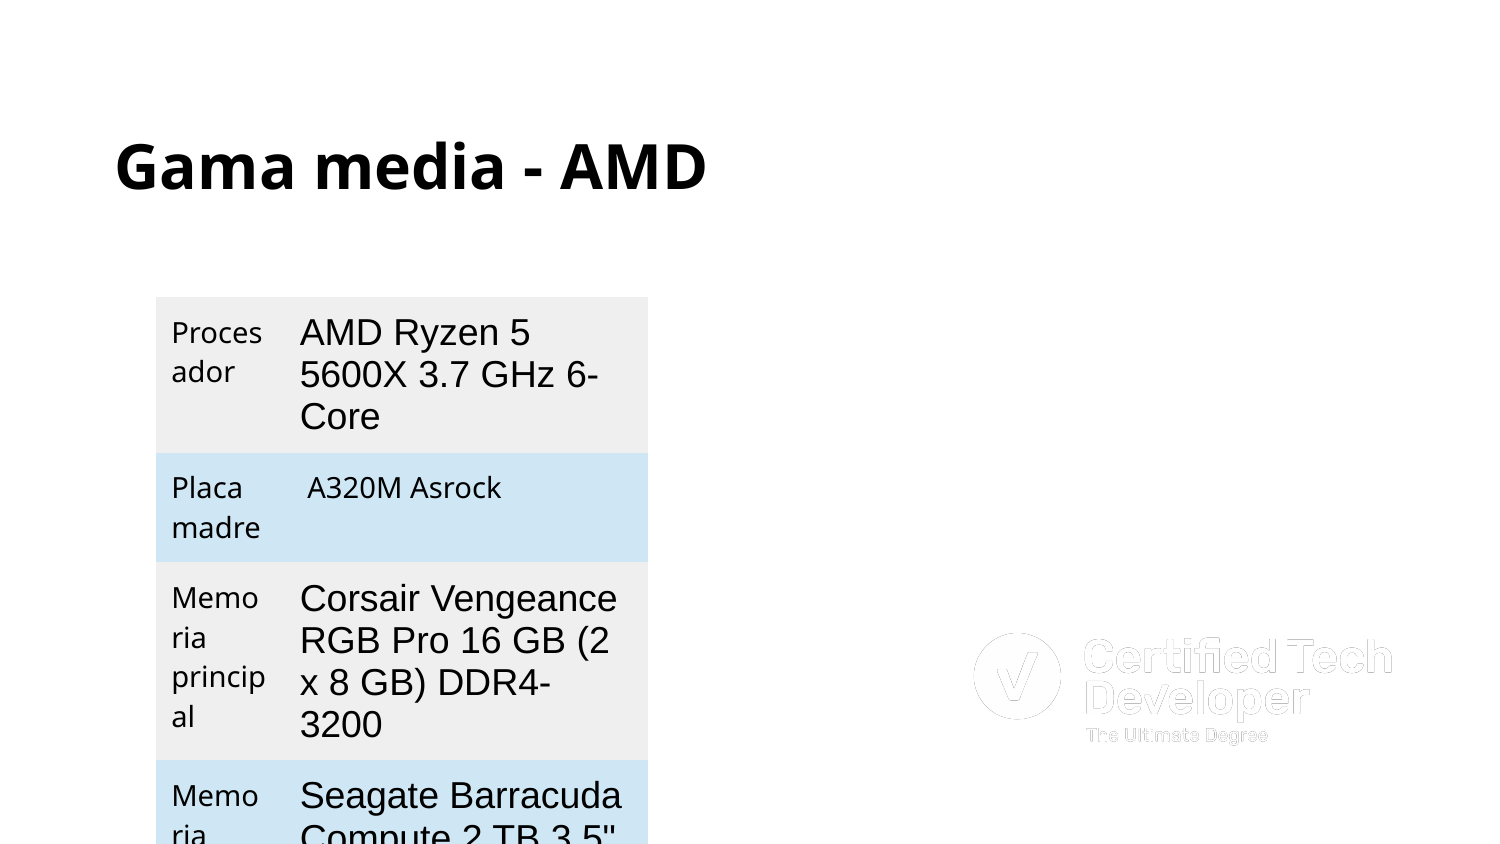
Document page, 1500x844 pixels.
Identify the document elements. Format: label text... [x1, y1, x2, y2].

table_cell Memoria secundaria [156, 760, 285, 844]
table_cell Corsair Vengeance RGB Pro 16 GB (2 x 8 GB) DDR4-3200 [285, 562, 648, 760]
table_header AMD Ryzen 5 5600X 3.7 GHz 6-Core [285, 297, 648, 453]
table_cell Placa madre [156, 453, 285, 562]
text_box Gama media - AMD [101, 99, 1361, 240]
picture [966, 594, 1405, 778]
table_header Procesador [156, 297, 285, 453]
table_cell Seagate Barracuda Compute 2 TB 3.5" 7200RPM Compute 2 TB [285, 760, 648, 844]
table_cell Memoria principal [156, 562, 285, 760]
table_cell A320M Asrock [285, 453, 648, 562]
